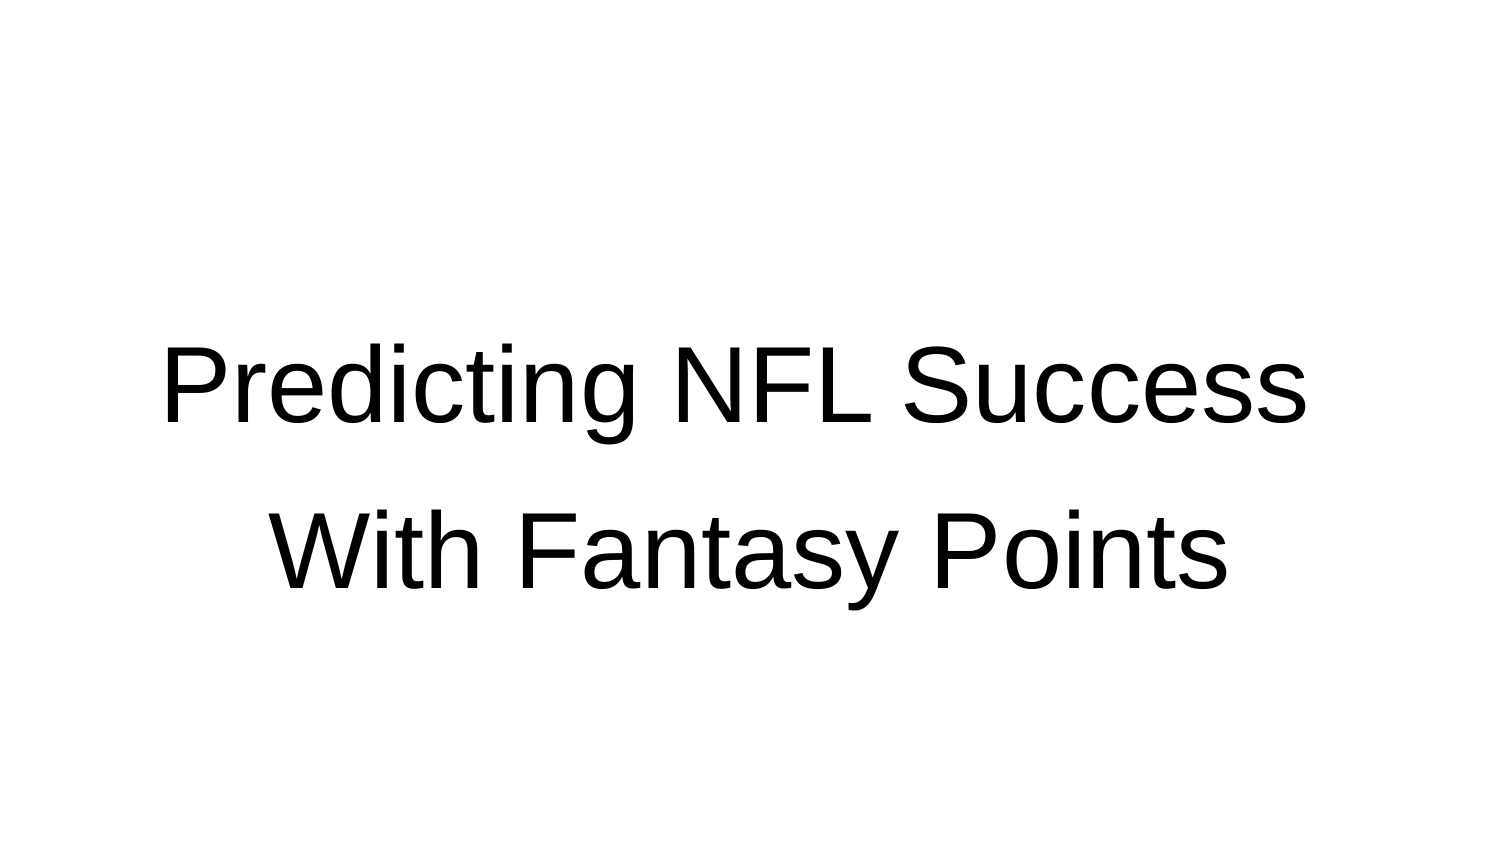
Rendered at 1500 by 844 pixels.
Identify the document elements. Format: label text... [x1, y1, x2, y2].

title Predicting NFL Success [51, 122, 1449, 459]
subtitle With Fantasy Points [51, 464, 1449, 595]
